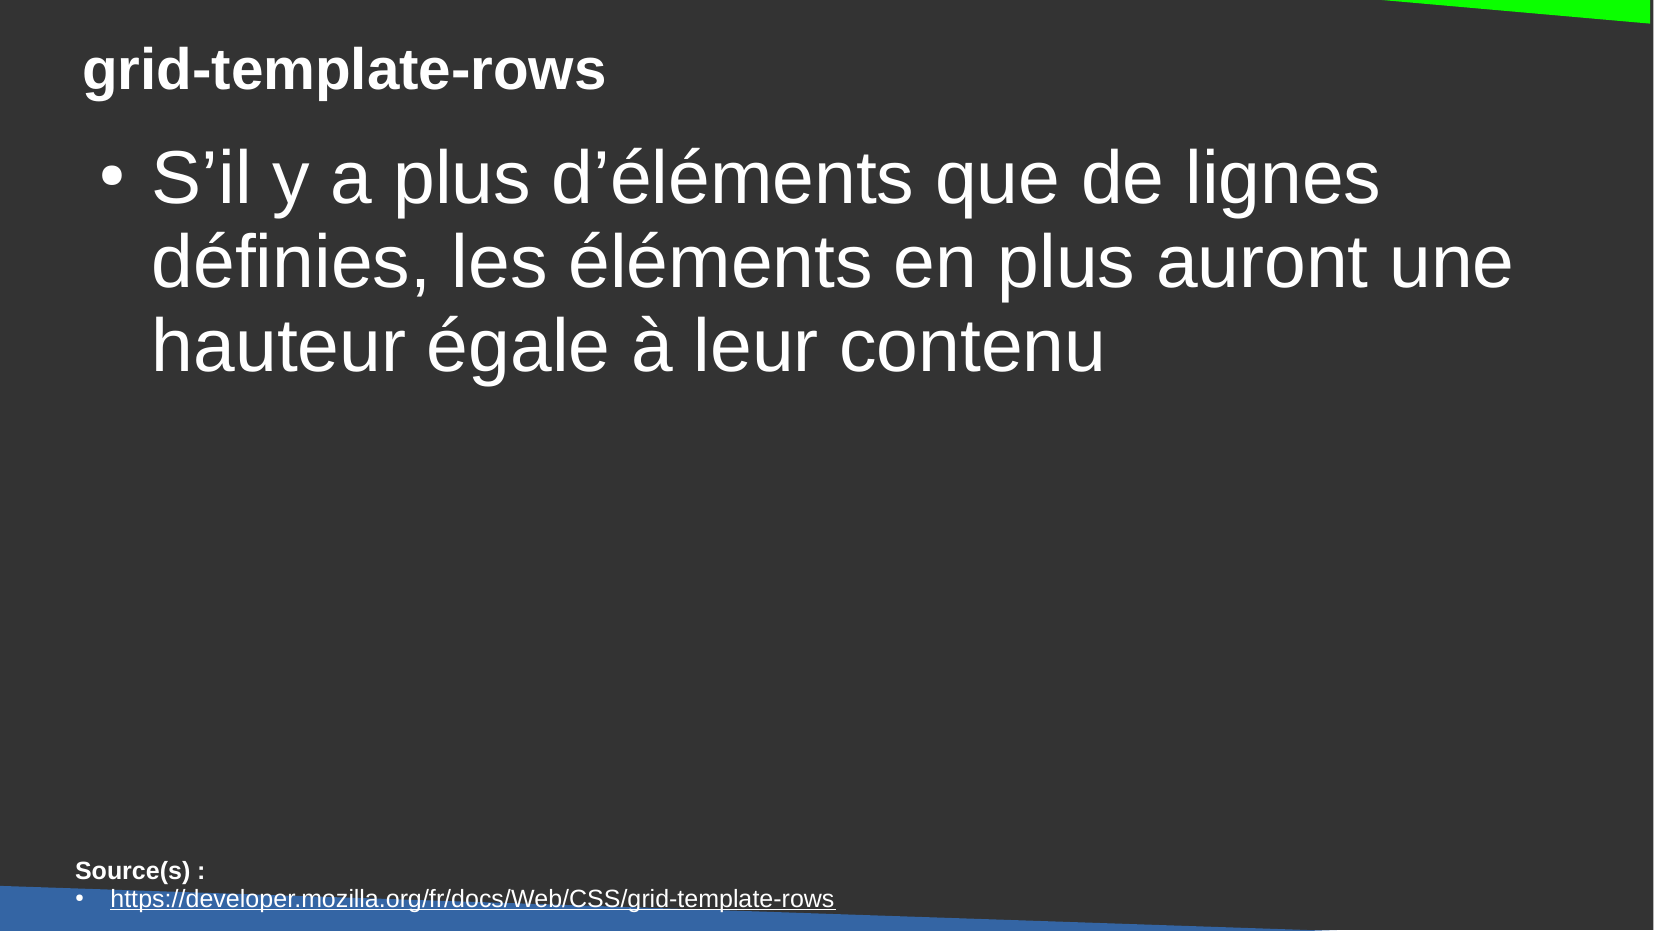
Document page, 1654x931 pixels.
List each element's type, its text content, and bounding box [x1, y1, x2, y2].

text_box Source(s) : https://developer.mozilla.org/fr/docs/Web/CSS/grid-template-rows [60, 838, 1546, 920]
text_box [0, 885, 1337, 931]
title grid-template-rows [82, 37, 1571, 122]
text_box [1381, 0, 1651, 24]
list S’il y a plus d’éléments que de lignes définies, les éléments en plus auront une hauteur égale à leur contenu [80, 135, 1620, 626]
